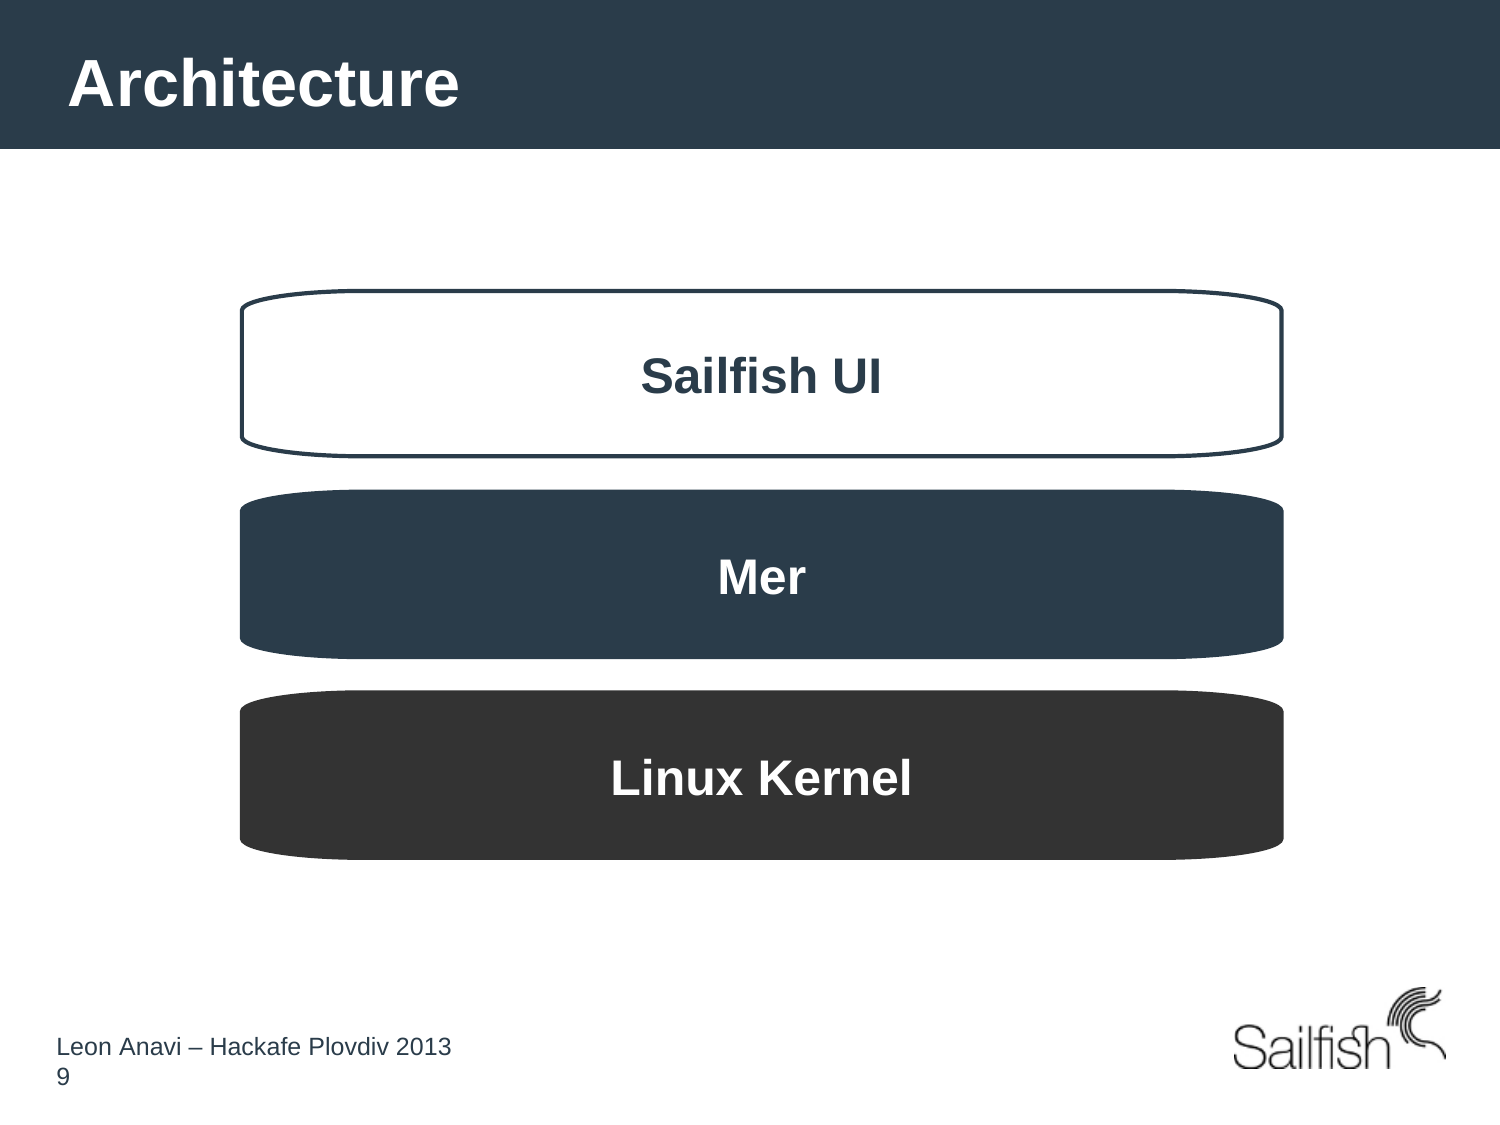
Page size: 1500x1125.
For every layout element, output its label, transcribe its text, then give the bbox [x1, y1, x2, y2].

text_box Architecture [53, 32, 1466, 173]
text_box Mer [241, 491, 1282, 658]
picture [1234, 987, 1446, 1069]
text_box Linux Kernel [241, 692, 1282, 858]
text_box Sailfish UI [241, 290, 1282, 457]
